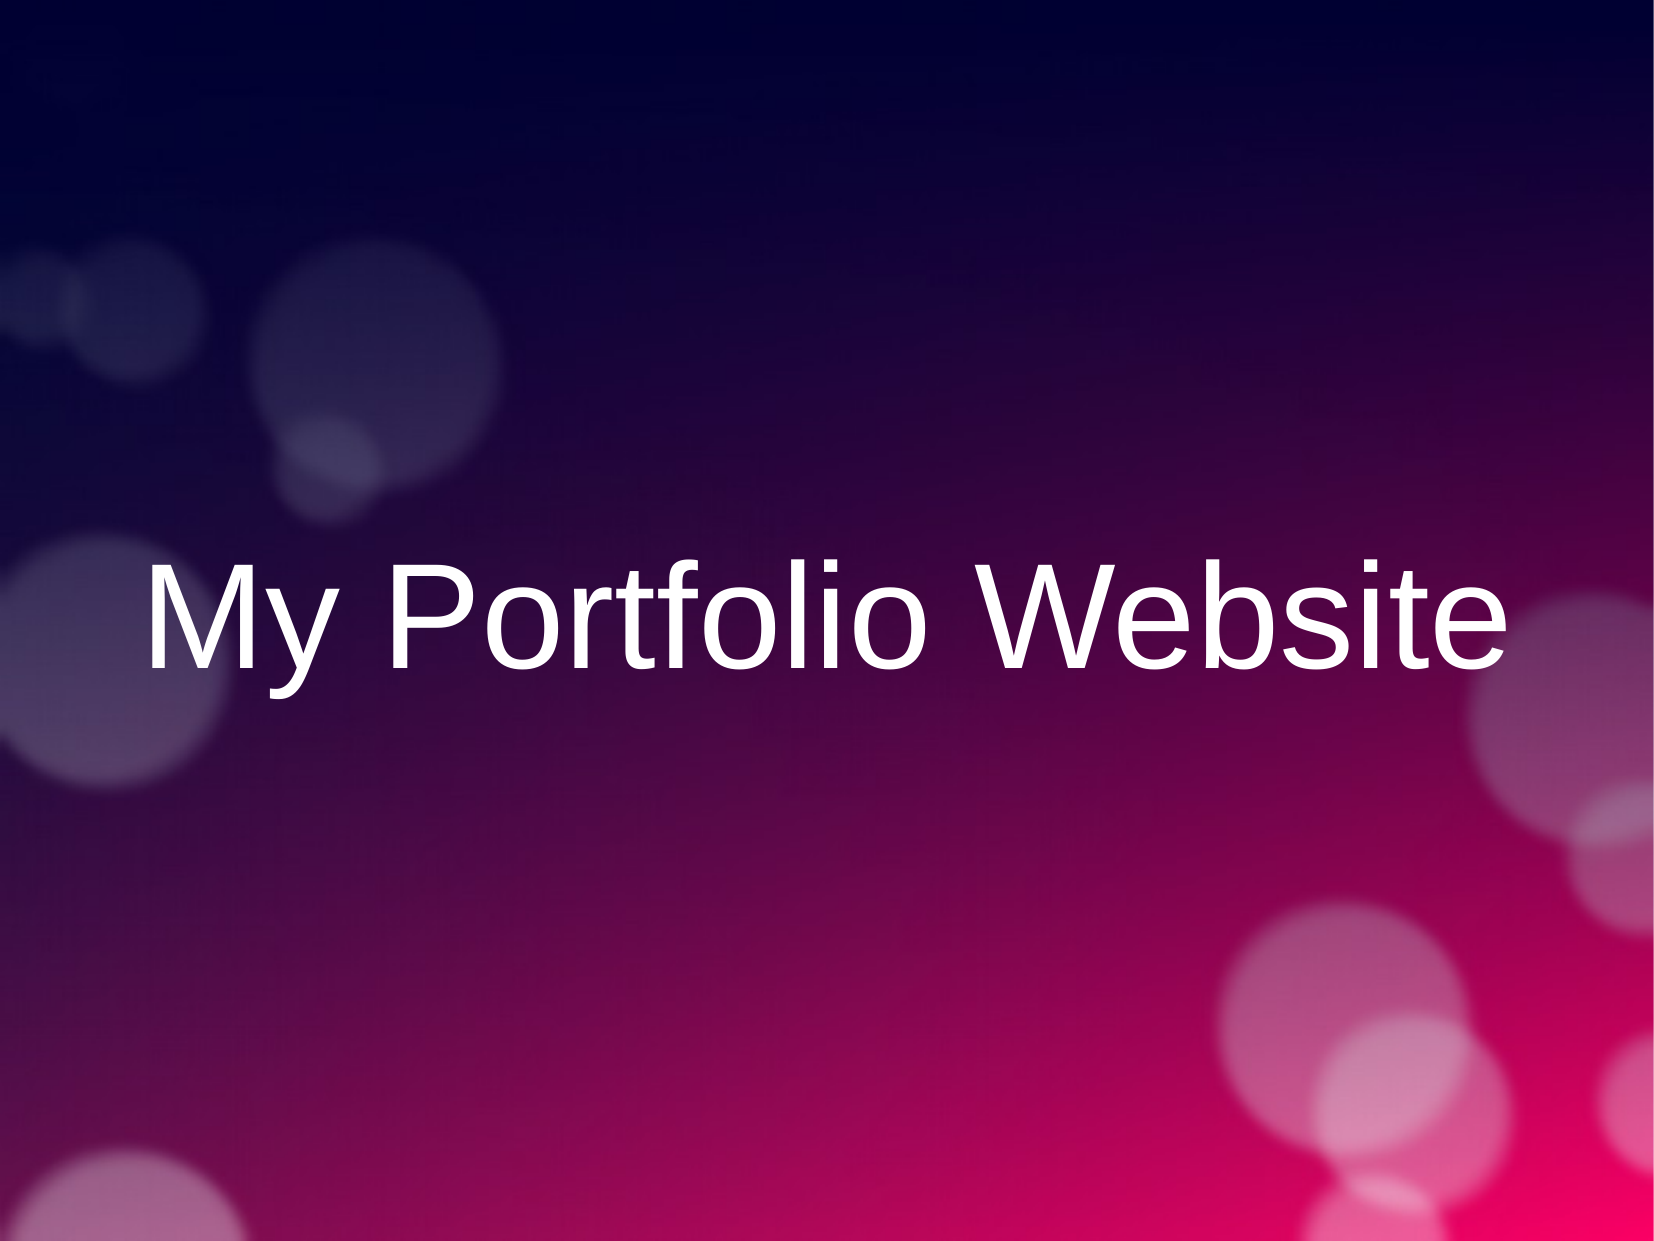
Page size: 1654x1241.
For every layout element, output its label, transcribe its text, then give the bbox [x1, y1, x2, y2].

picture [0, 0, 1654, 1241]
title My Portfolio Website [82, 513, 1571, 721]
